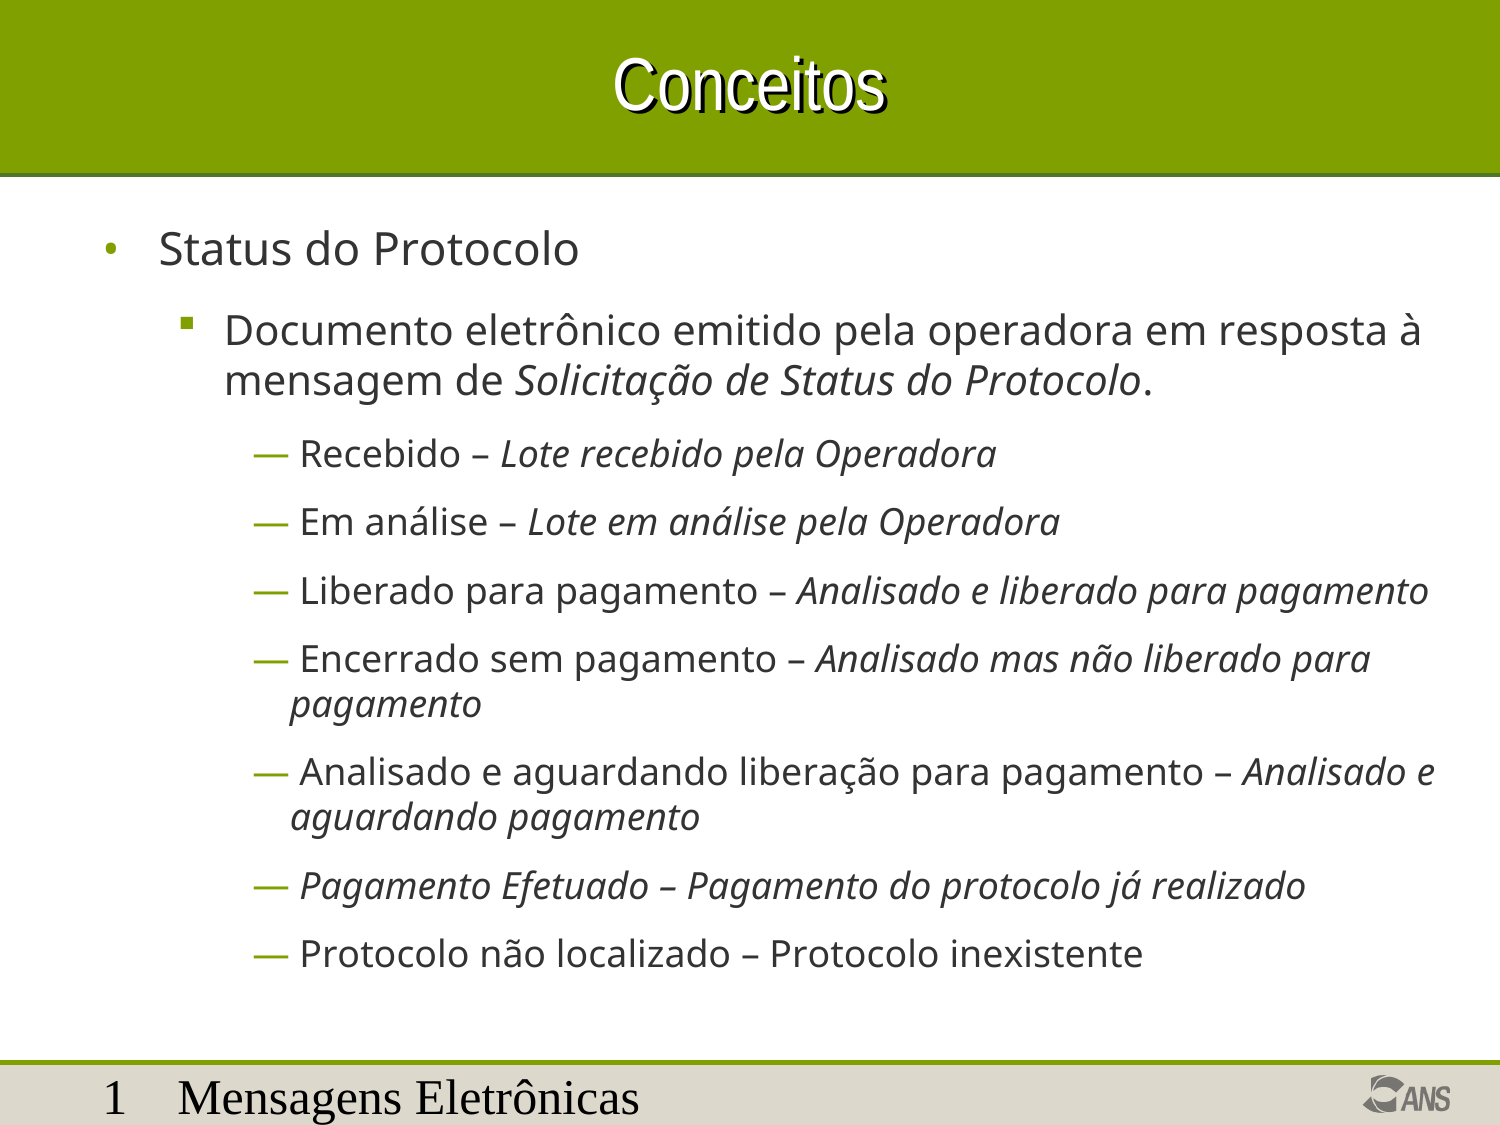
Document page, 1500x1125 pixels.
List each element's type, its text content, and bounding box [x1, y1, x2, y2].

title Conceitos [24, 10, 1475, 161]
picture [1362, 1075, 1450, 1113]
list Status do Protocolo Documento eletrônico emitido pela operadora em resposta à mensagem de Solicitação de Status do Protocolo. Recebido – Lote recebido pela Operadora Em análise – Lote em análise pela Operadora Liberado para pagamento – Analisado e liberado para pagamento Encerrado sem pagamento – Analisado mas não liberado para pagamento Analisado e aguardando liberação para pagamento – Analisado e aguardando pagamento Pagamento Efetuado – Pagamento do protocolo já realizado Protocolo não localizado – Protocolo inexistente [87, 212, 1475, 1038]
